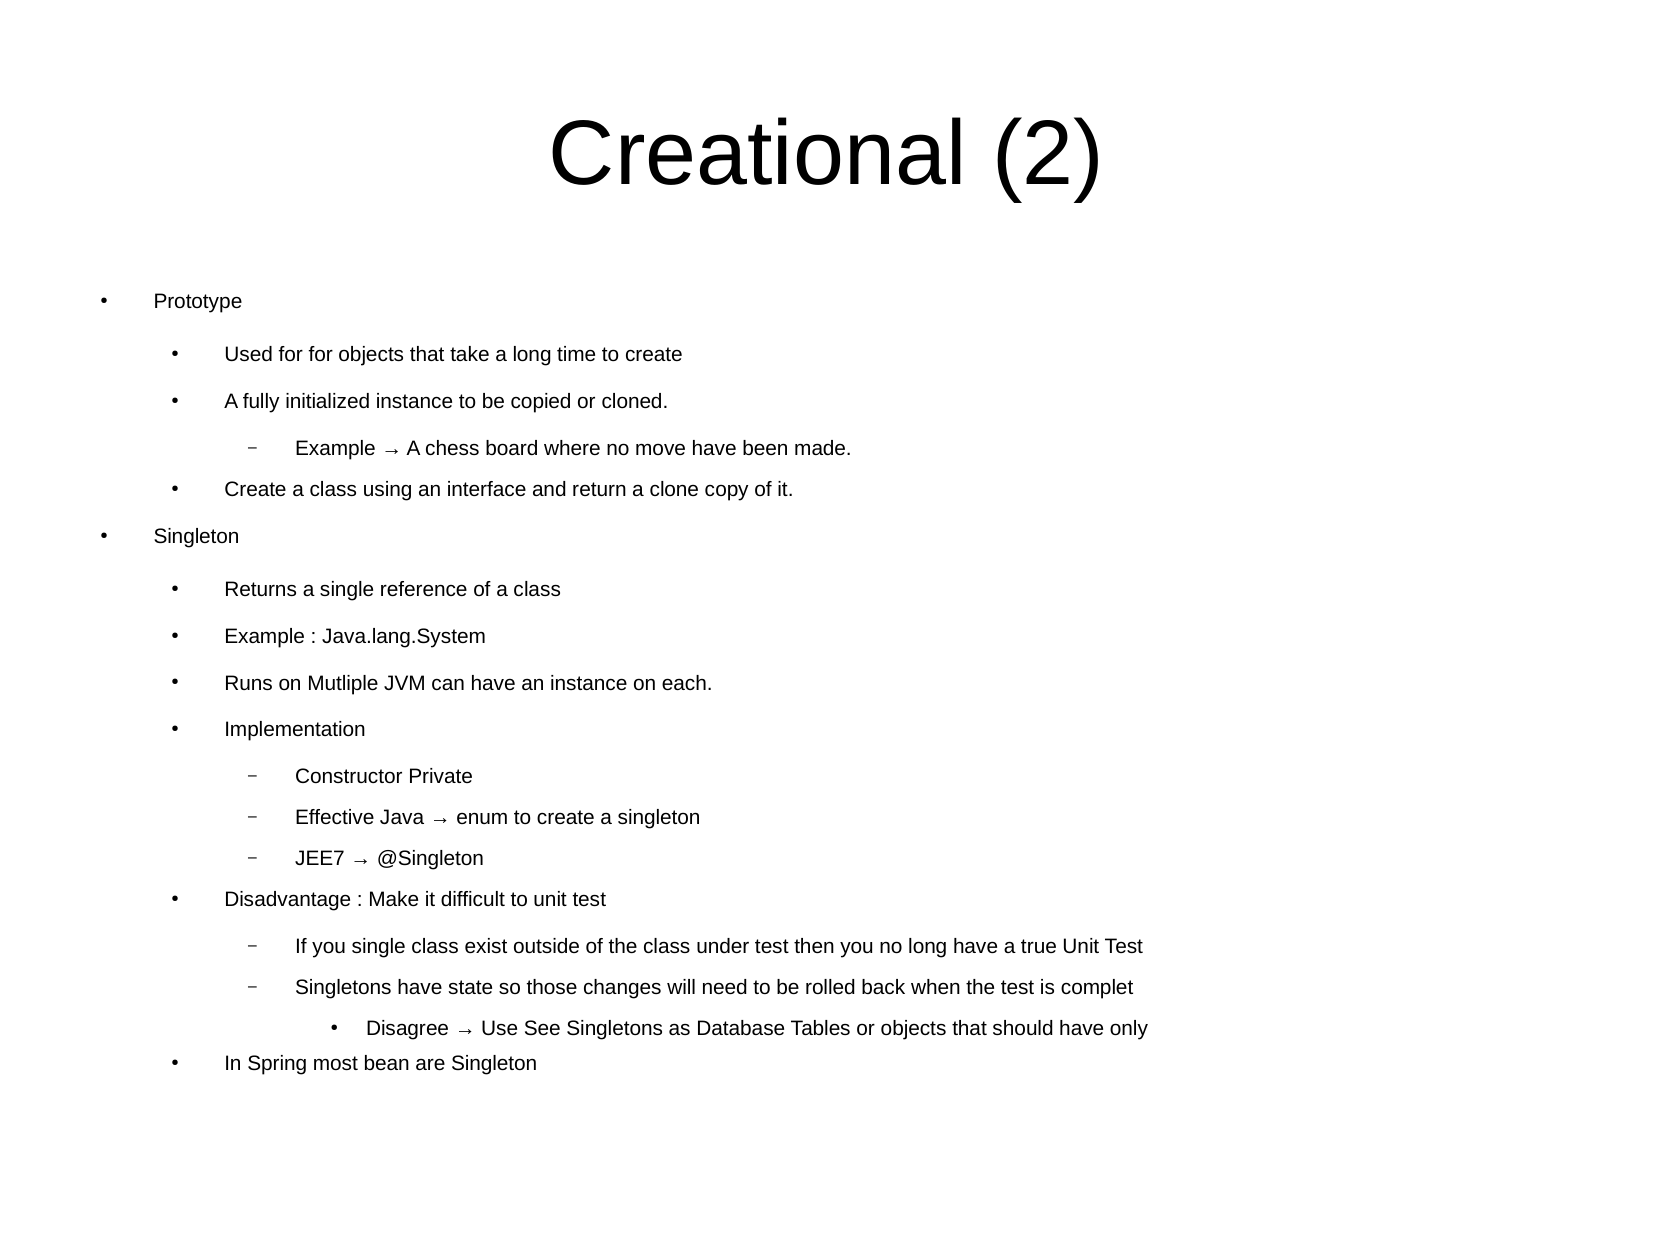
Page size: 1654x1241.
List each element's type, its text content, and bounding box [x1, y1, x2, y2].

title Creational (2) [82, 49, 1571, 257]
list Prototype Used for for objects that take a long time to create A fully initialized instance to be copied or cloned. Example → A chess board where no move have been made. Create a class using an interface and return a clone copy of it. Singleton Returns a single reference of a class Example : Java.lang.System Runs on Mutliple JVM can have an instance on each. Implementation Constructor Private Effective Java → enum to create a singleton JEE7 → @Singleton Disadvantage : Make it difficult to unit test If you single class exist outside of the class under test then you no long have a true Unit Test Singletons have state so those changes will need to be rolled back when the test is complet Disagree → Use See Singletons as Database Tables or objects that should have only In Spring most bean are Singleton [82, 290, 1571, 1201]
